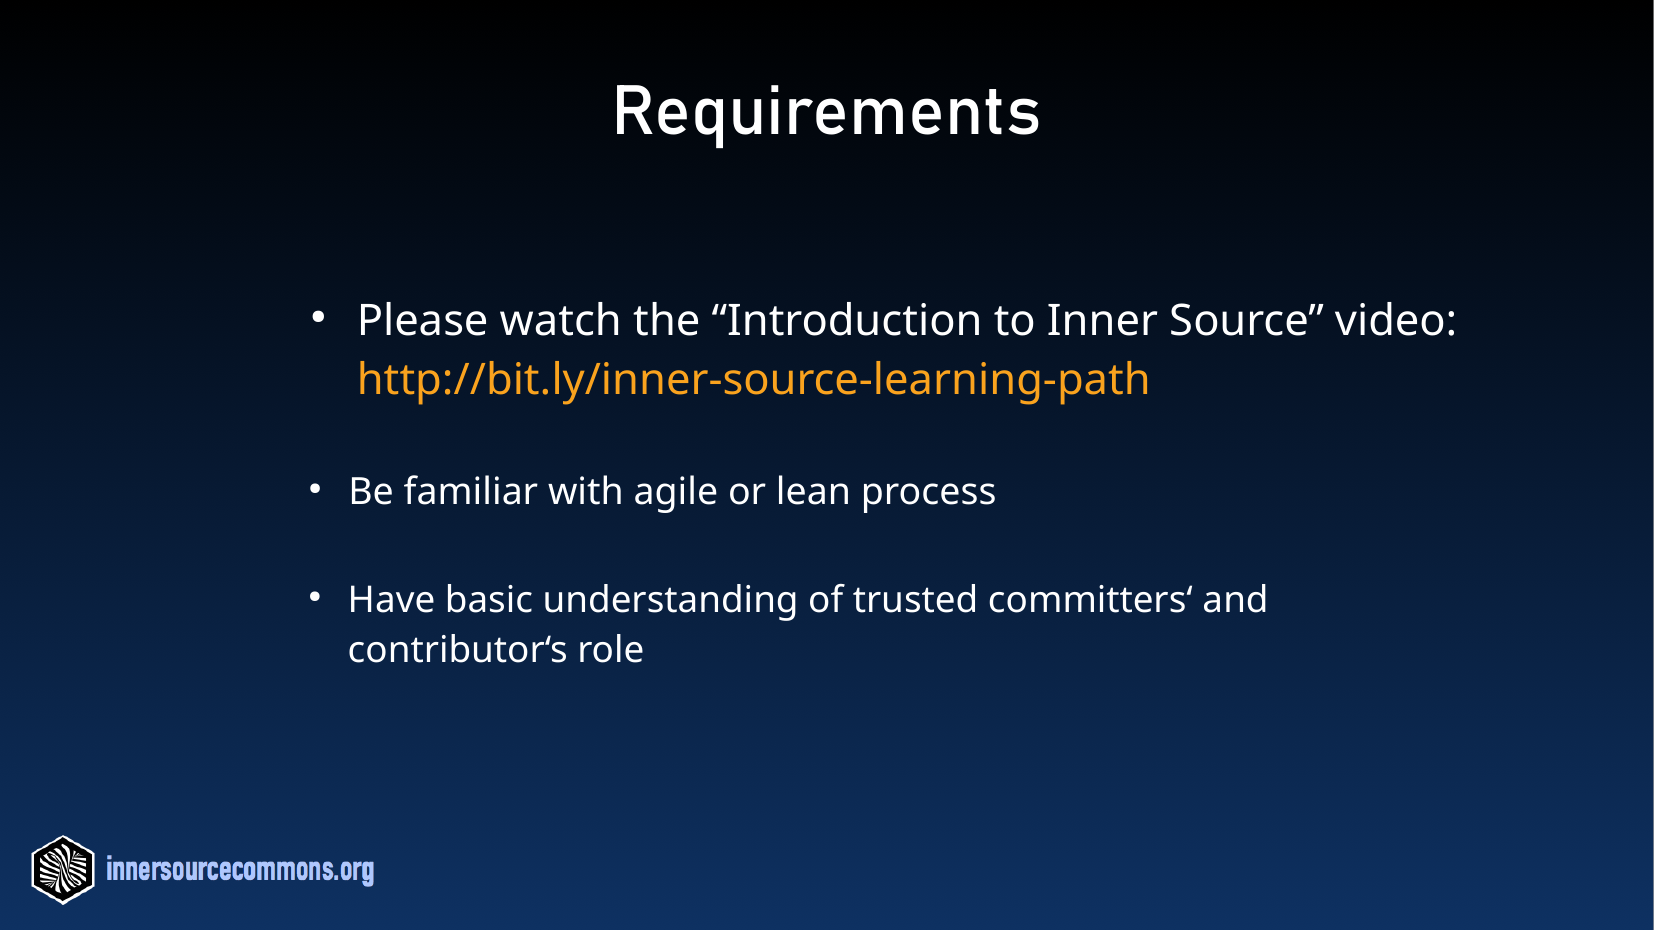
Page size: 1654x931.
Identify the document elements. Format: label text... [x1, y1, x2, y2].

text_box Have basic understanding of trusted committers‘ and contributor‘s role [295, 572, 1290, 722]
list Please watch the “Introduction to Inner Source” video: http://bit.ly/inner-source-learning-path [295, 288, 1473, 461]
title Requirements [82, 37, 1571, 193]
text_box Be familiar with agile or lean process [295, 464, 1015, 547]
picture [0, 0, 1654, 930]
